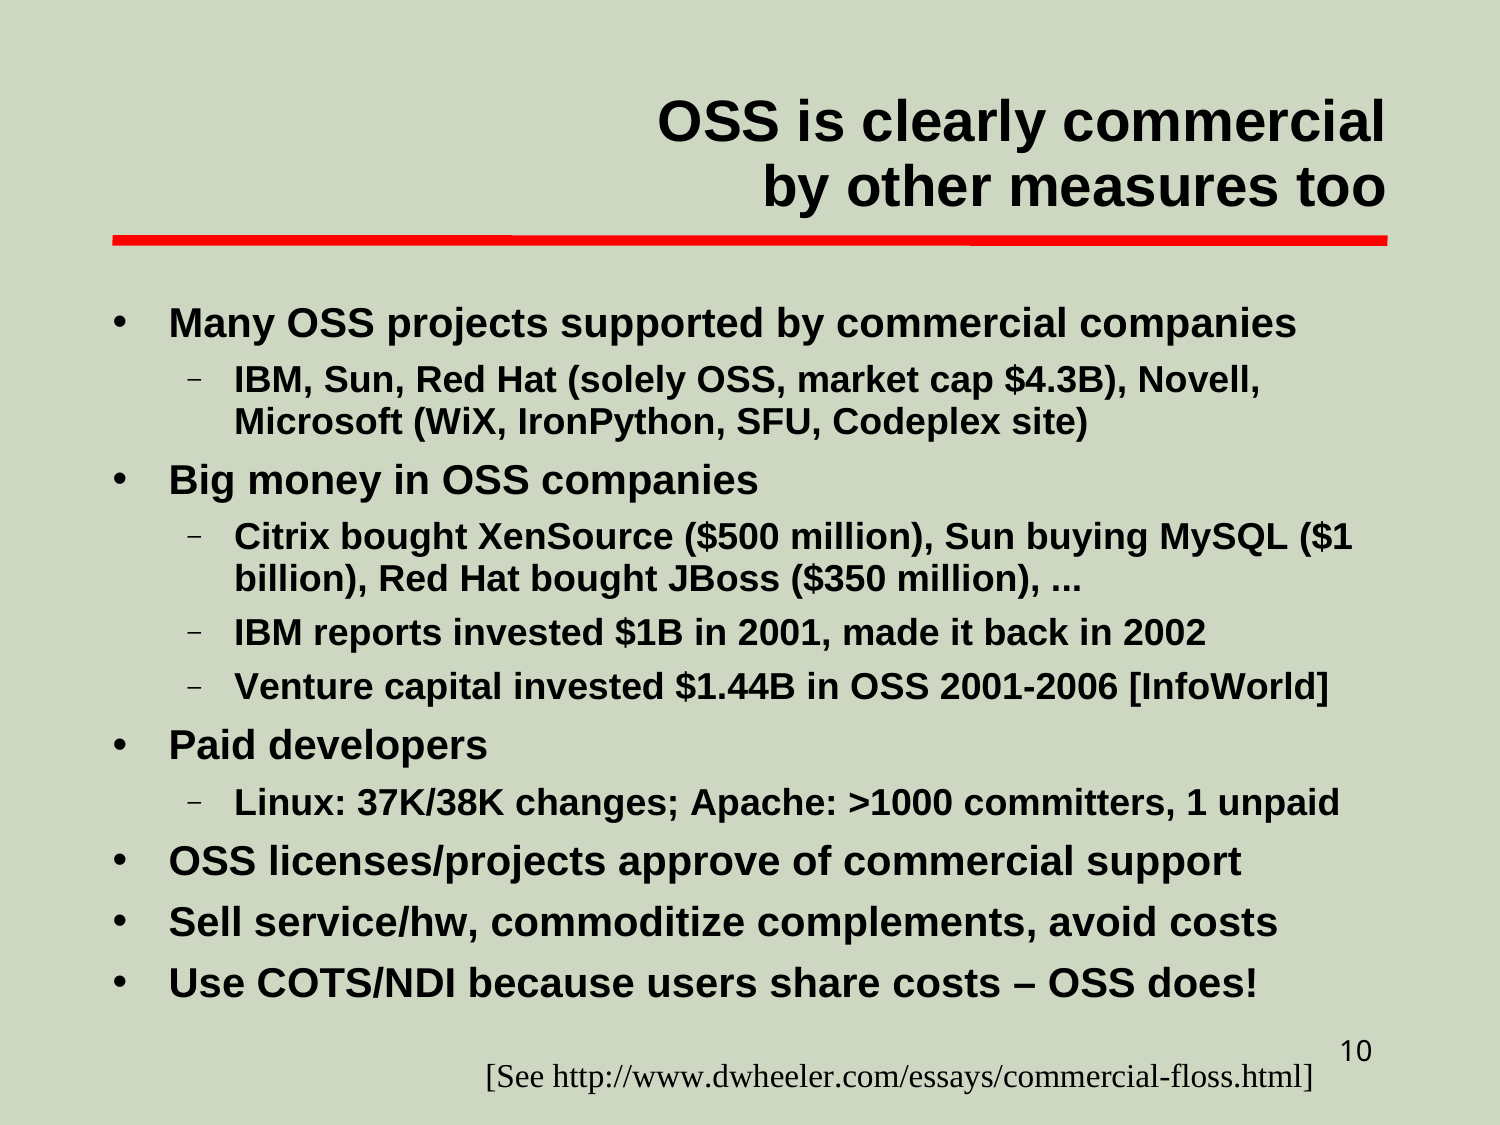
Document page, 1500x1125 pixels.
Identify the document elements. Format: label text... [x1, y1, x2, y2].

list Many OSS projects supported by commercial companies IBM, Sun, Red Hat (solely OSS, market cap $4.3B), Novell, Microsoft (WiX, IronPython, SFU, Codeplex site) Big money in OSS companies Citrix bought XenSource ($500 million), Sun buying MySQL ($1 billion), Red Hat bought JBoss ($350 million), ... IBM reports invested $1B in 2001, made it back in 2002 Venture capital invested $1.44B in OSS 2001-2006 [InfoWorld] Paid developers Linux: 37K/38K changes; Apache: >1000 committers, 1 unpaid OSS licenses/projects approve of commercial support Sell service/hw, commoditize complements, avoid costs Use COTS/NDI because users share costs – OSS does! [112, 299, 1388, 1008]
title OSS is clearly commercial by other measures too [337, 89, 1388, 220]
text_box [See http://www.dwheeler.com/essays/commercial-floss.html] [450, 1049, 1351, 1088]
